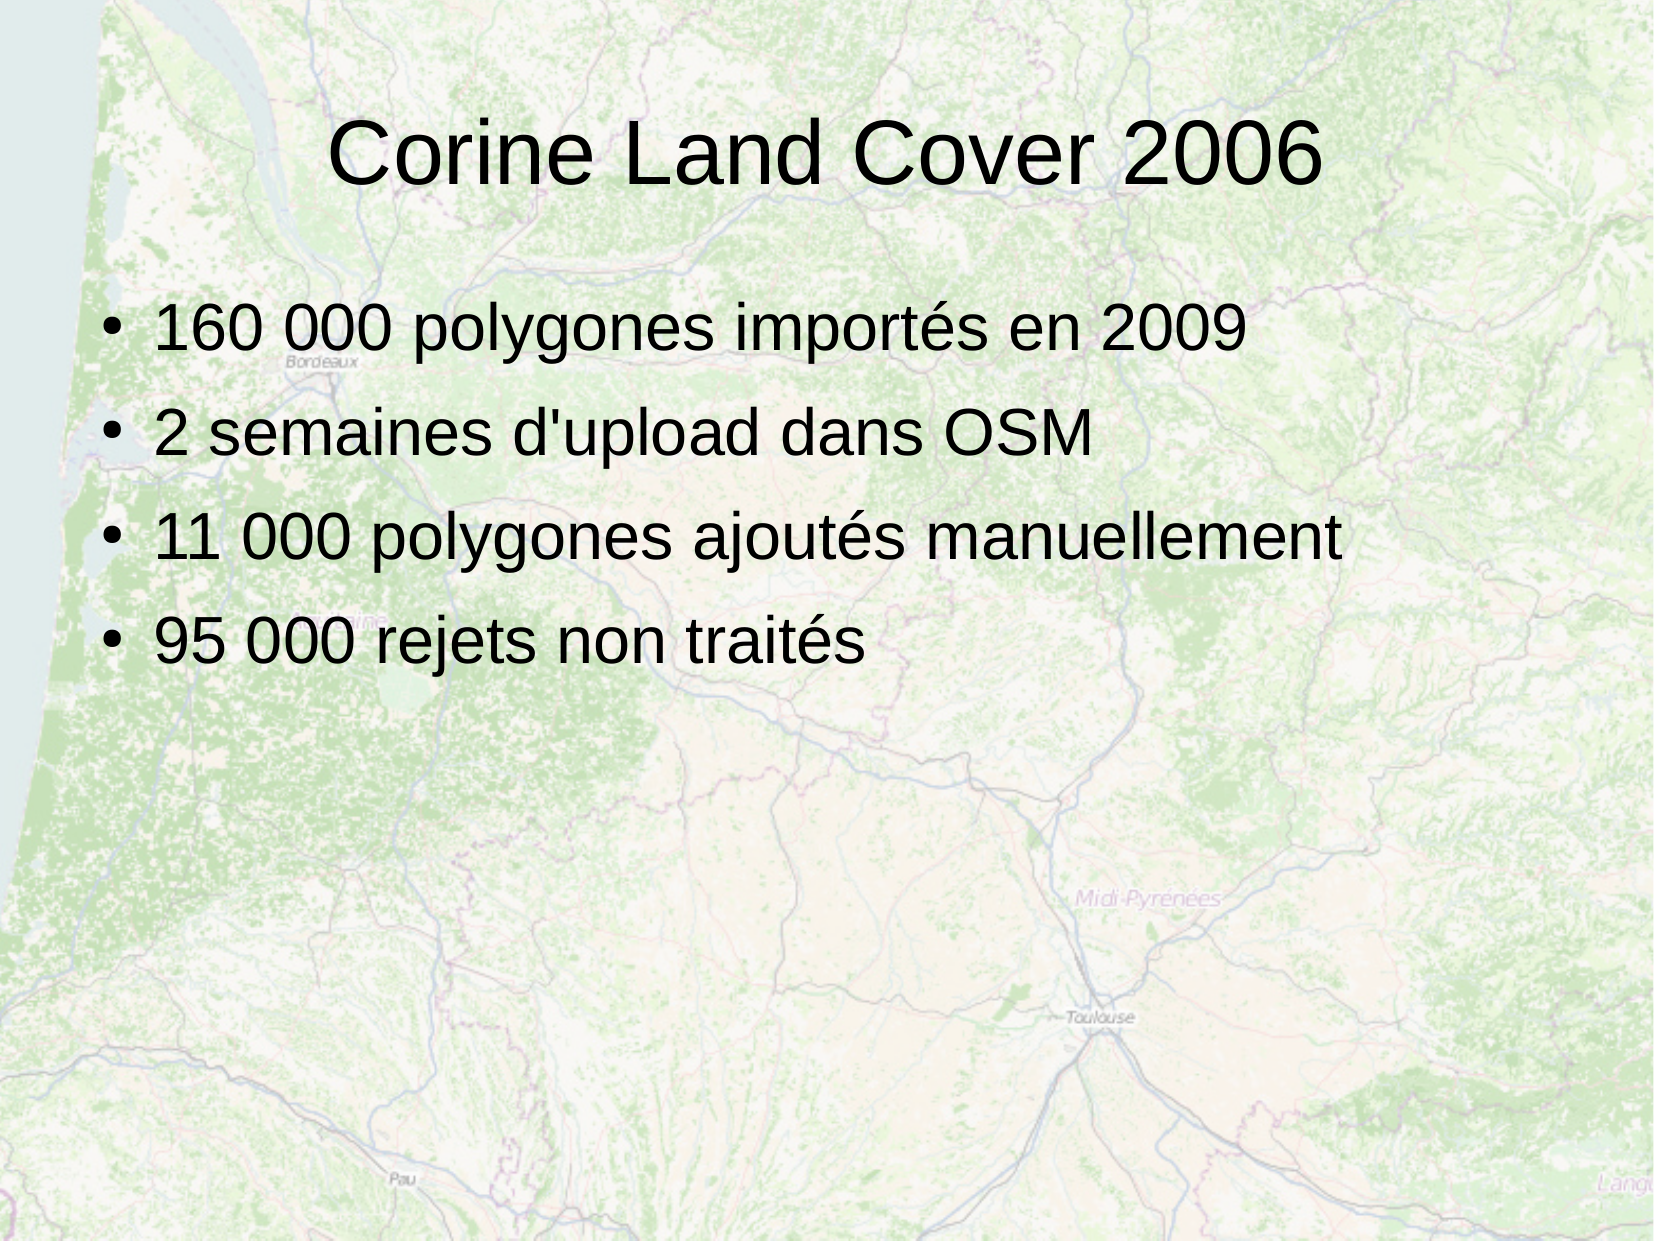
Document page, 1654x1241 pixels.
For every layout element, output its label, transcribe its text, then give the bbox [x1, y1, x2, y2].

title Corine Land Cover 2006 [82, 49, 1571, 257]
text_box [0, 0, 1654, 1241]
list 160 000 polygones importés en 2009 2 semaines d'upload dans OSM 11 000 polygones ajoutés manuellement 95 000 rejets non traités [82, 290, 1571, 1010]
